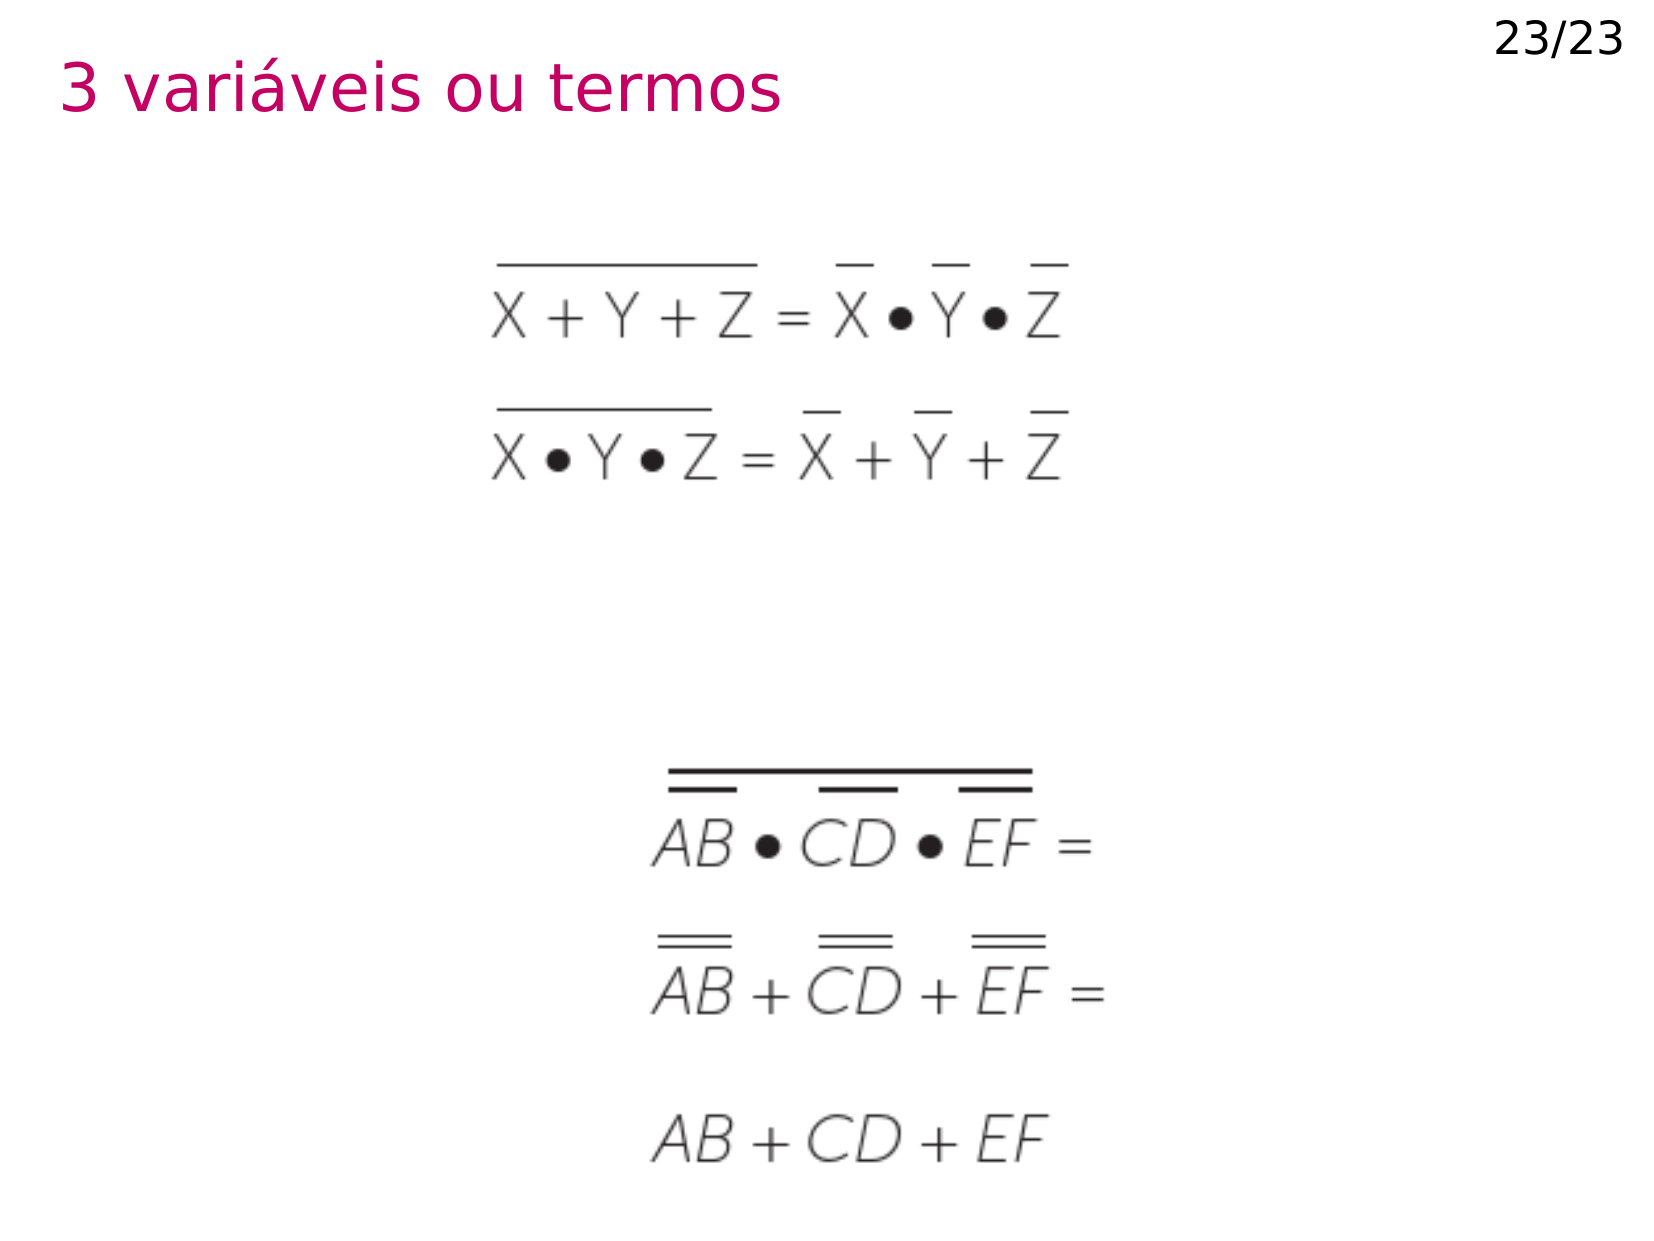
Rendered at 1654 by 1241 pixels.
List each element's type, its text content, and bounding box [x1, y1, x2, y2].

picture [480, 252, 1087, 508]
title 3 variáveis ou termos [59, 29, 1625, 148]
picture [627, 751, 1123, 1197]
